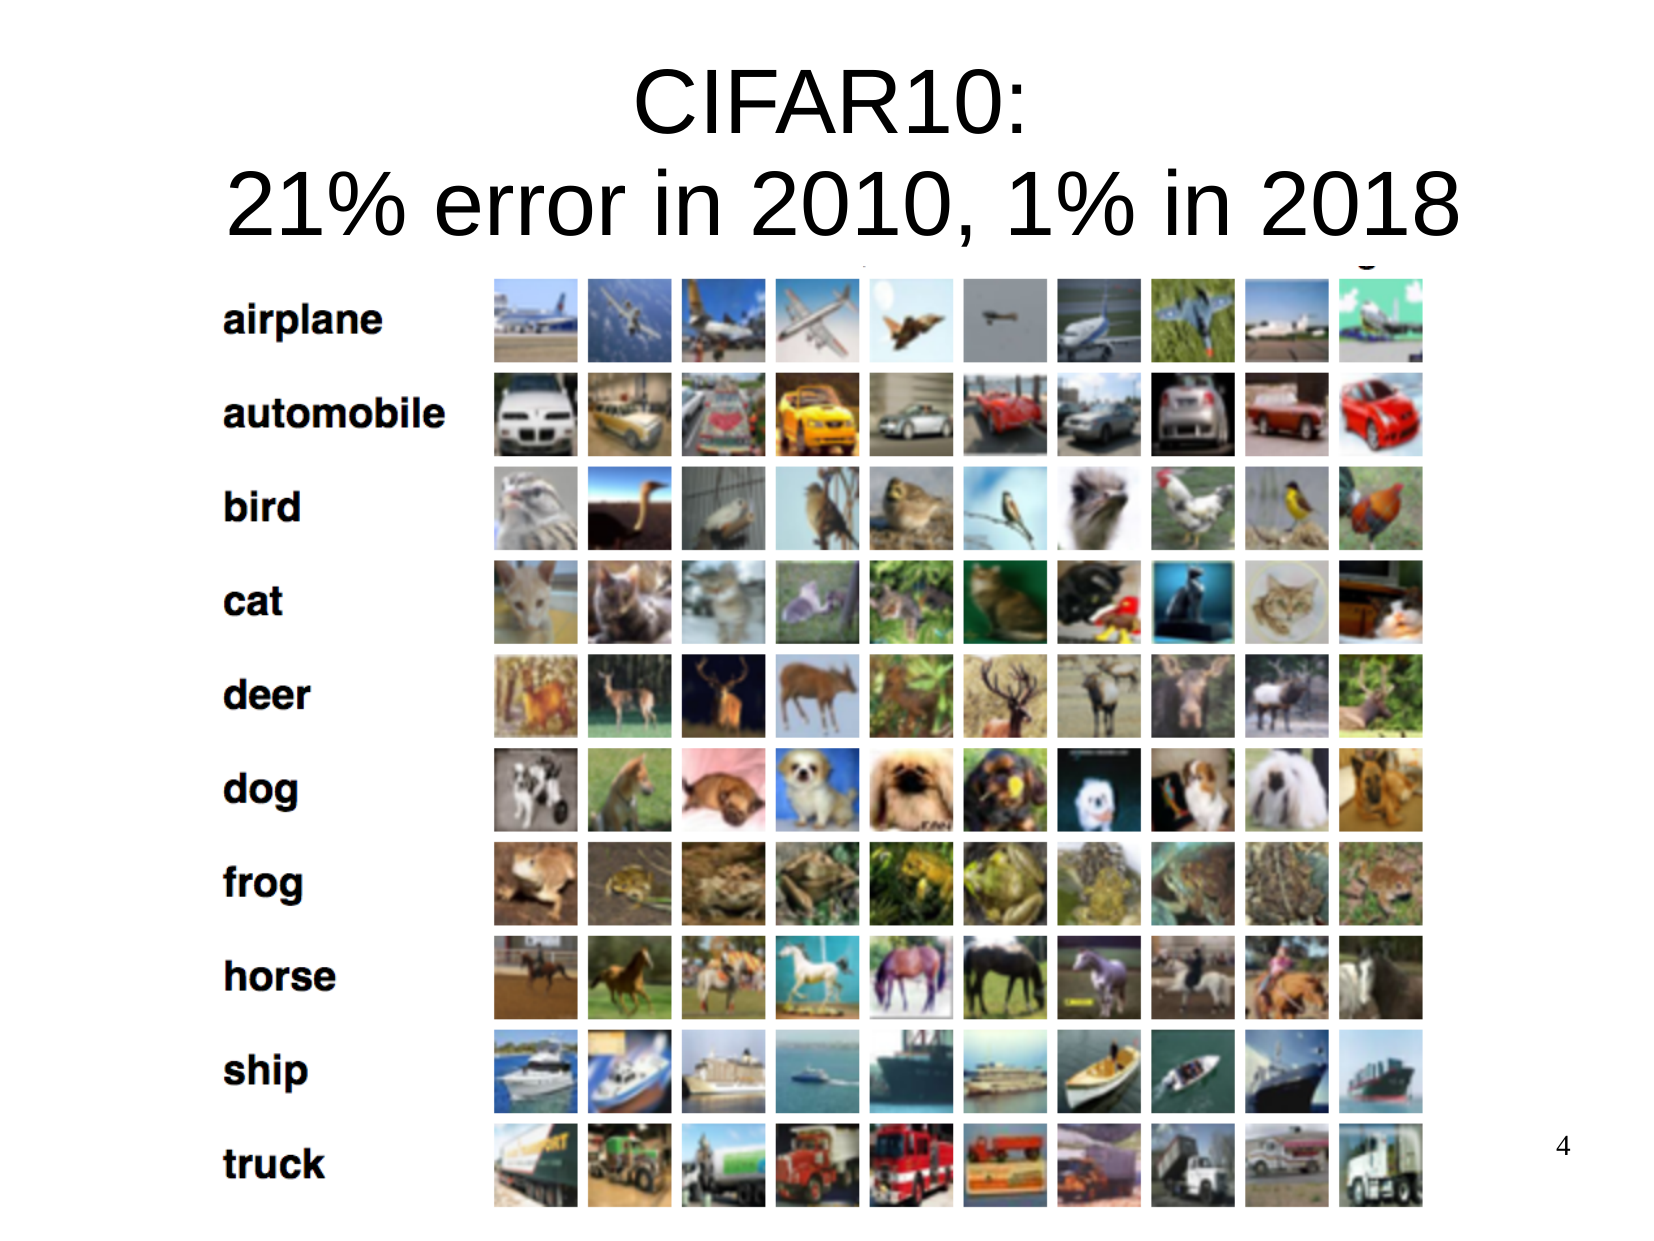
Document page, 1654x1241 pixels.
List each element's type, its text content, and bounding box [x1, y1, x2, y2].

title CIFAR10: 21% error in 2010, 1% in 2018 [82, 49, 1571, 257]
picture [210, 266, 1441, 1229]
